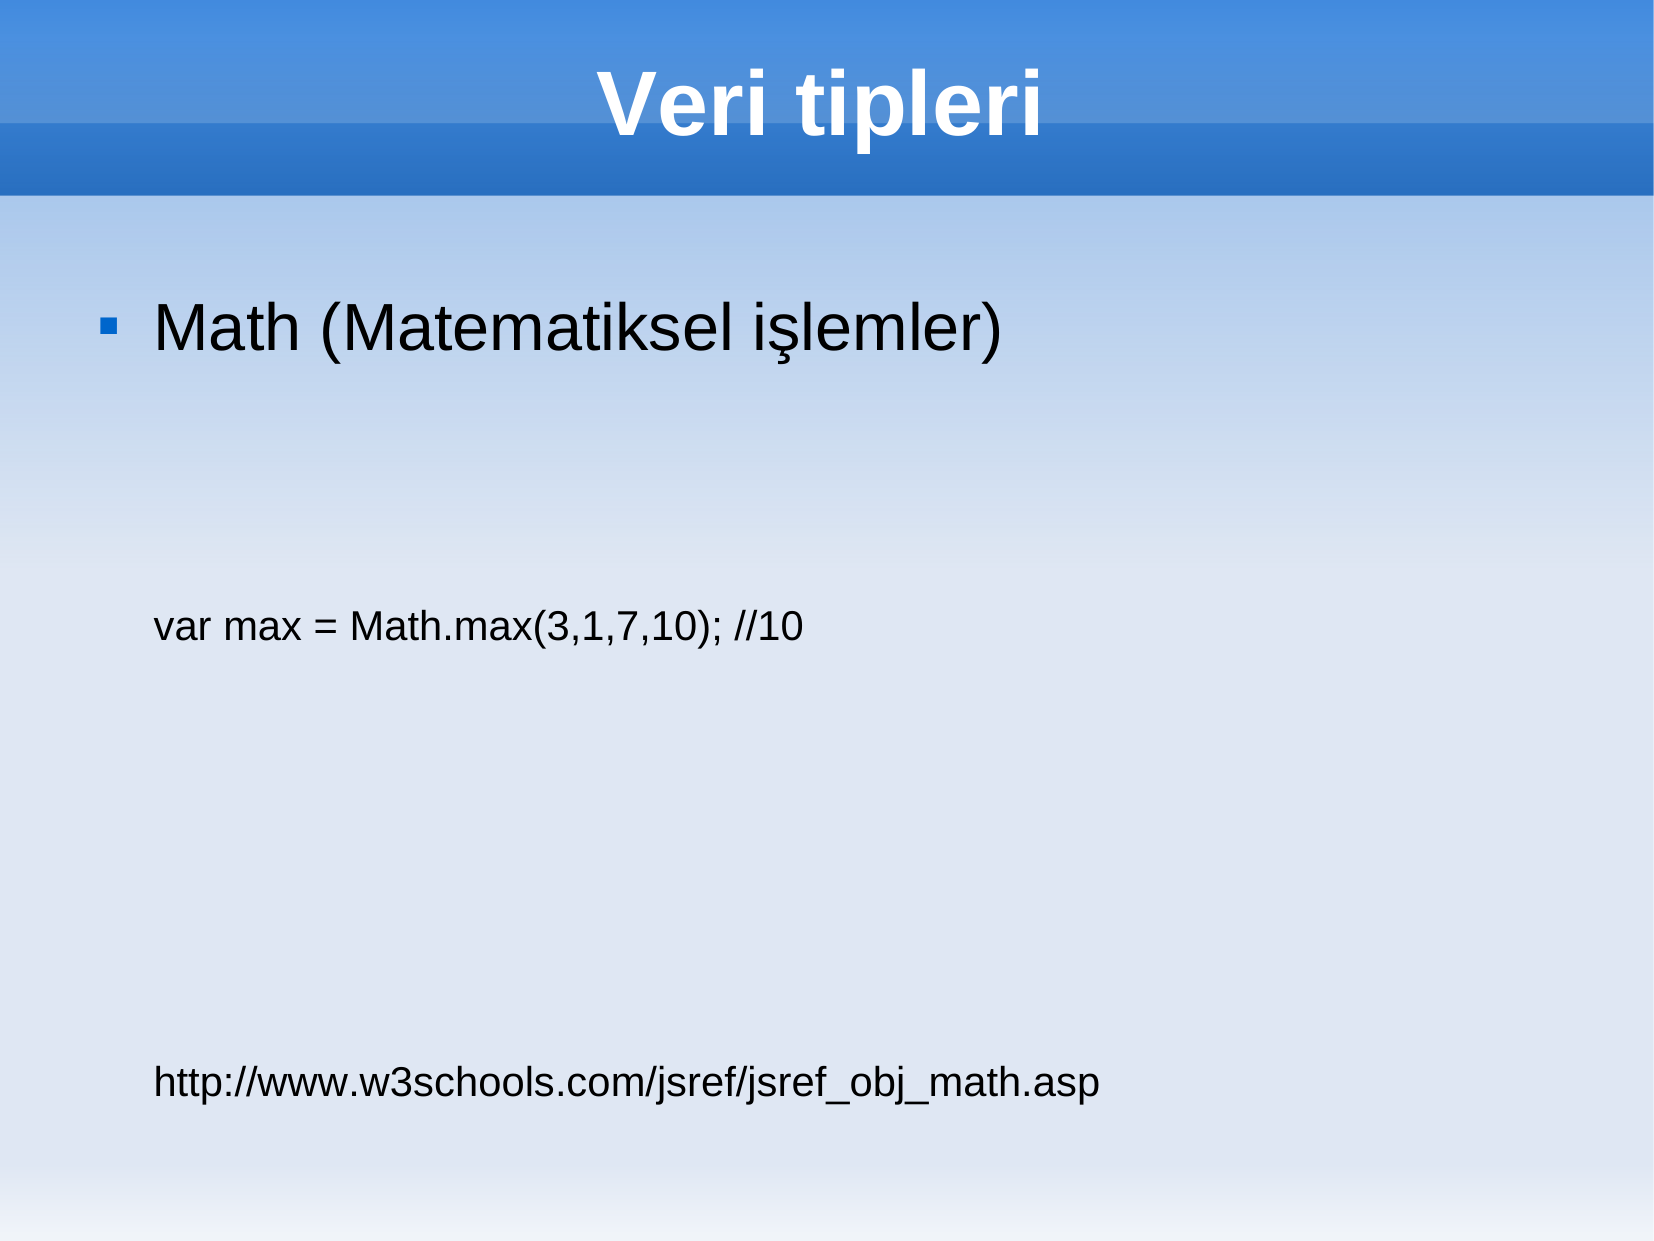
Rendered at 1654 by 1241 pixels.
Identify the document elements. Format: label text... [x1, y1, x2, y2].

list Math (Matematiksel işlemler) var max = Math.max(3,1,7,10); //10 http://www.w3schools.com/jsref/jsref_obj_math.asp [82, 290, 1571, 1106]
picture [0, 0, 1654, 1241]
title Veri tipleri [76, 7, 1565, 200]
